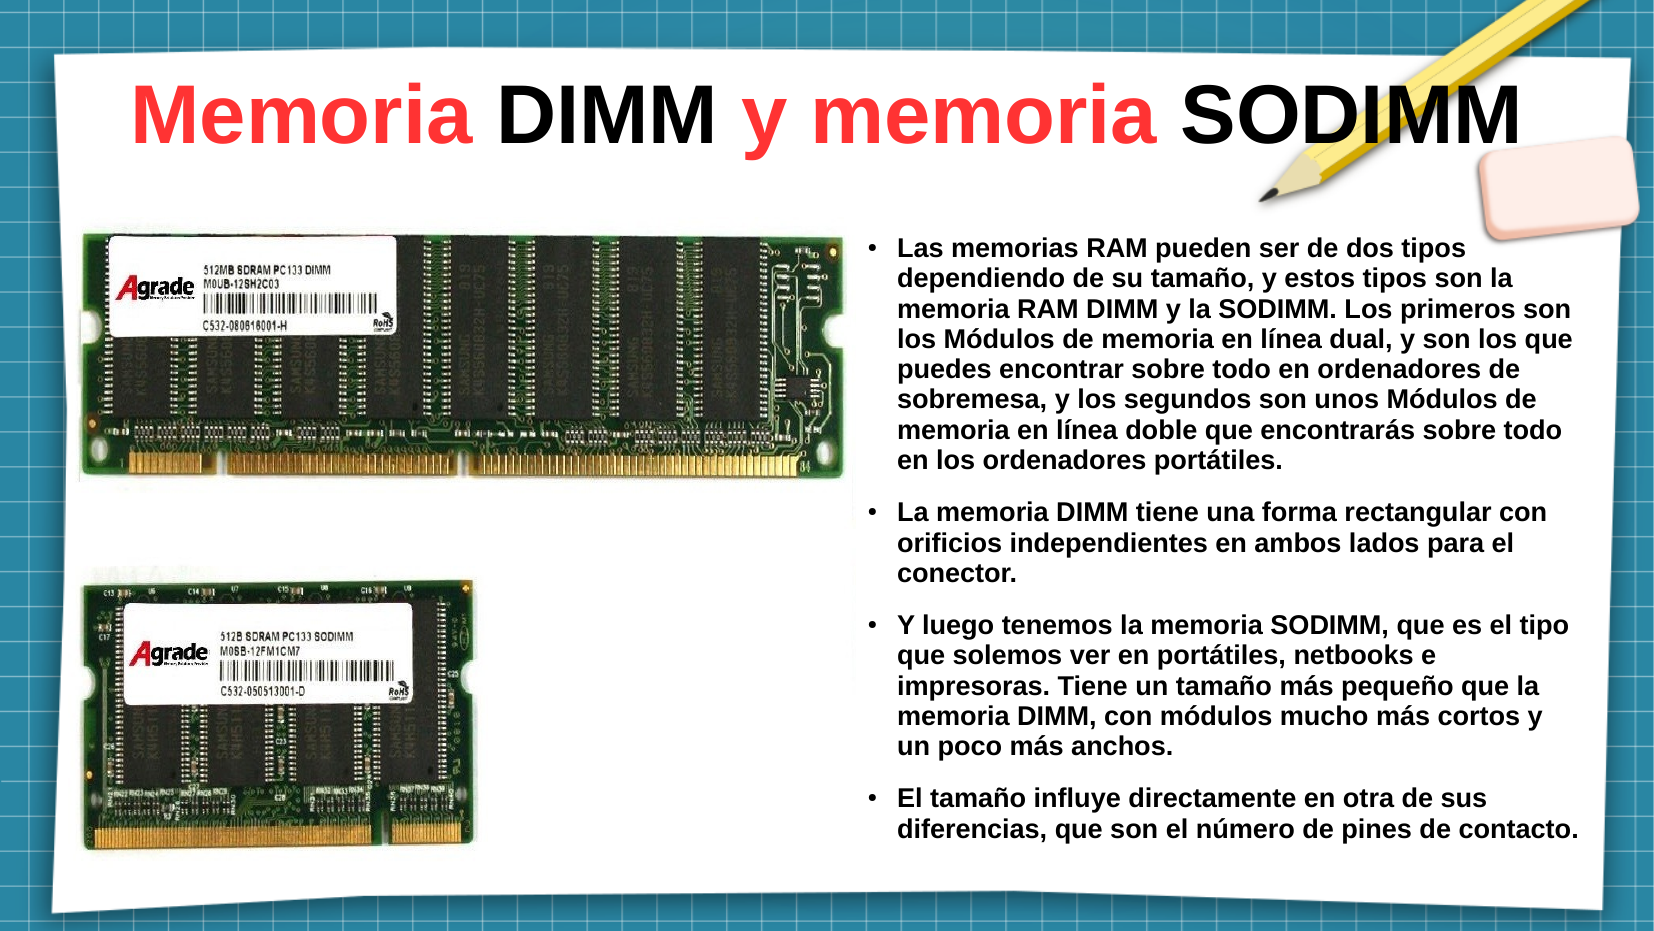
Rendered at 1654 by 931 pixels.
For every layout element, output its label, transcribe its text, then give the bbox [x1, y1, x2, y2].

list Las memorias RAM pueden ser de dos tipos dependiendo de su tamaño, y estos tipos son la memoria RAM DIMM y la SODIMM. Los primeros son los Módulos de memoria en línea dual, y son los que puedes encontrar sobre todo en ordenadores de sobremesa, y los segundos son unos Módulos de memoria en línea doble que encontrarás sobre todo en los ordenadores portátiles. La memoria DIMM tiene una forma rectangular con orificios independientes en ambos lados para el conector. Y luego tenemos la memoria SODIMM, que es el tipo que solemos ver en portátiles, netbooks e impresoras. Tiene un tamaño más pequeño que la memoria DIMM, con módulos mucho más cortos y un poco más anchos. El tamaño influye directamente en otra de sus diferencias, que son el número de pines de contacto. [856, 233, 1582, 863]
picture [0, 0, 1654, 931]
title Memoria DIMM y memoria SODIMM [82, 37, 1571, 193]
